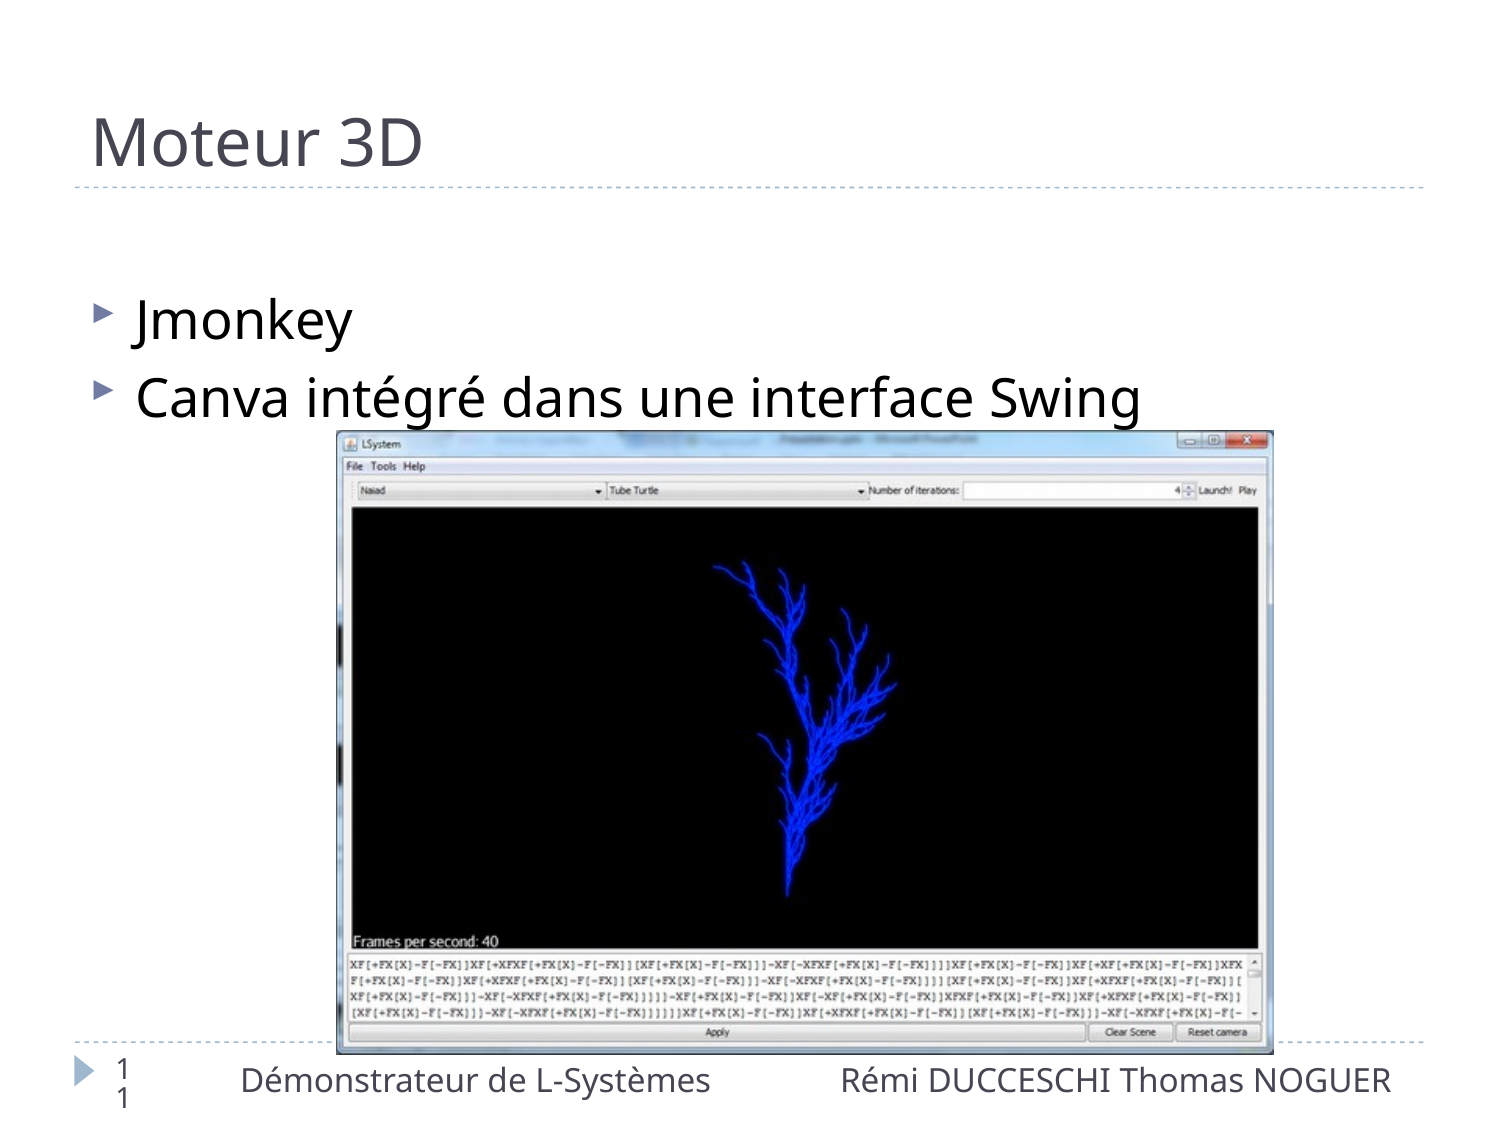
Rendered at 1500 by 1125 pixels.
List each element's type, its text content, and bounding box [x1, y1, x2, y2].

title Moteur 3D [75, 24, 1426, 188]
picture [336, 430, 1274, 1055]
text_box <numéro> [100, 1042, 163, 1103]
text_box Rémi DUCCESCHI Thomas NOGUER [825, 1051, 1461, 1107]
text_box Démonstrateur de L-Systèmes [225, 1051, 750, 1107]
list Jmonkey Canva intégré dans une interface Swing [75, 200, 1401, 576]
